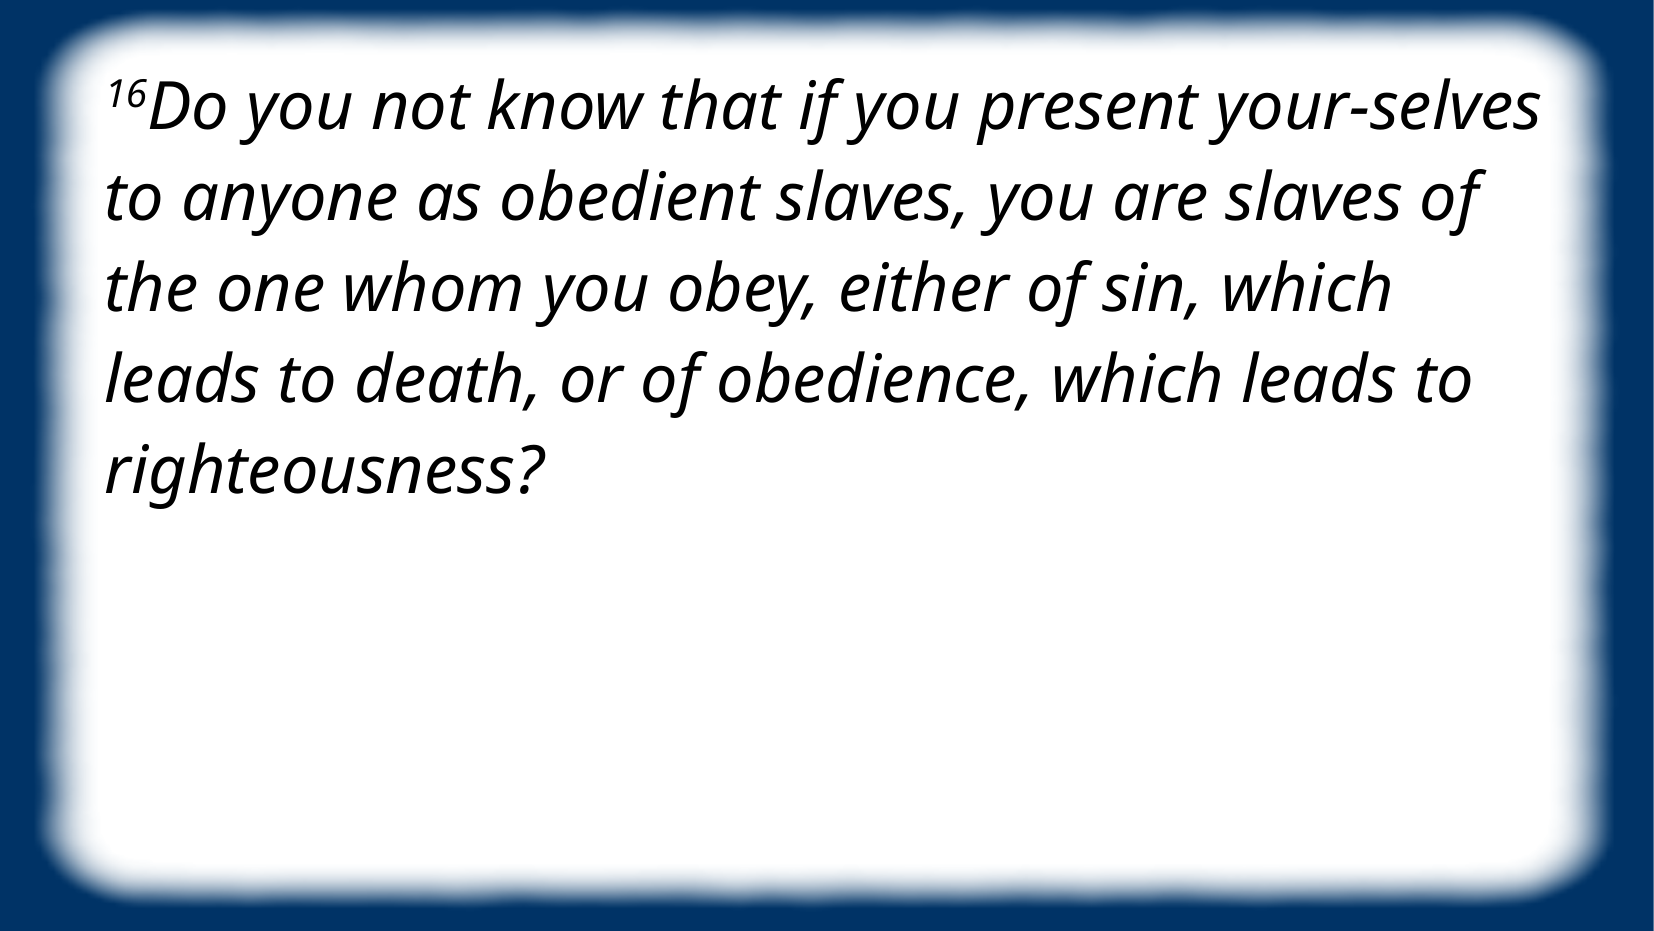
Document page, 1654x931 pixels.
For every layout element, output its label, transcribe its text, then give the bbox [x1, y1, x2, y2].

text_box 16Do you not know that if you present your-selves to anyone as obedient slaves, you are slaves of the one whom you obey, either of sin, which leads to death, or of obedience, which leads to righteousness? [90, 51, 1561, 511]
picture [0, 0, 1654, 931]
